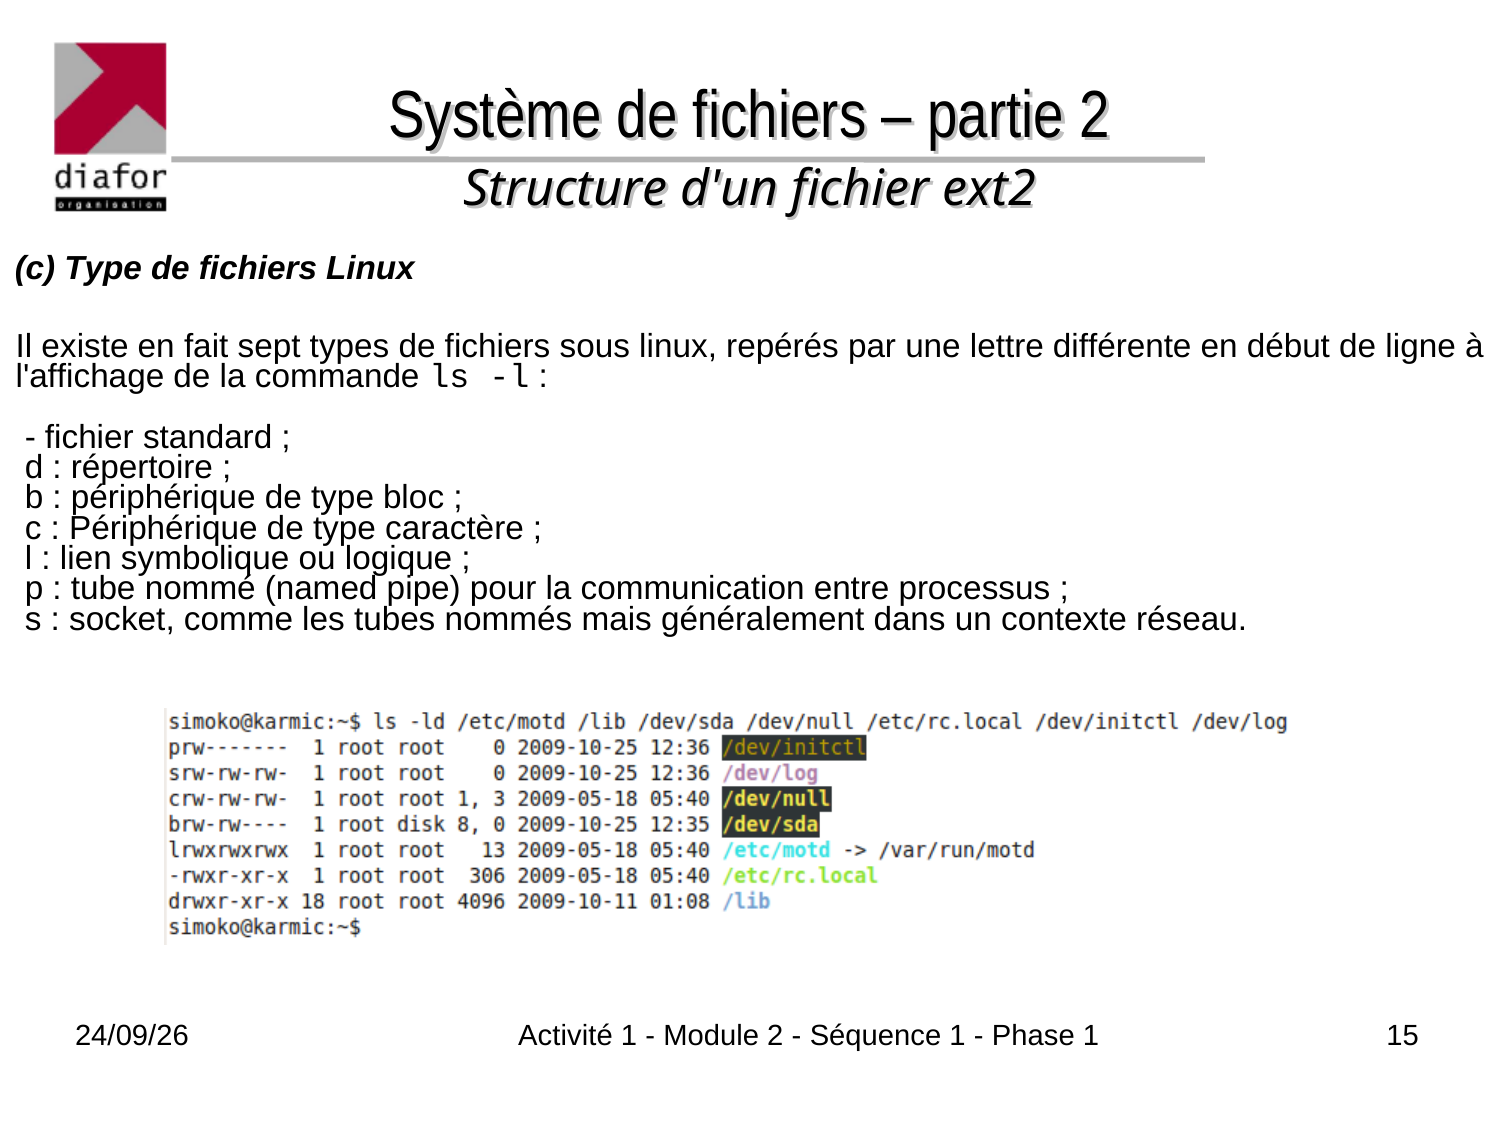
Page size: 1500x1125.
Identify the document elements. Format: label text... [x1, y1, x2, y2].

text_box (c) Type de fichiers Linux [0, 248, 431, 294]
title Système de fichiers – partie 2 Structure d'un fichier ext2 [75, 45, 1426, 250]
picture [53, 42, 168, 213]
picture [164, 708, 1300, 945]
text_box Il existe en fait sept types de fichiers sous linux, repérés par une lettre différente en début de ligne à l'affichage de la commande ls -l : - fichier standard ; d : répertoire ; b : périphérique de type bloc ; c : Périphérique de type caractère ; l : lien symbolique ou logique ; p : tube nommé (named pipe) pour la communication entre processus ; s : socket, comme les tubes nommés mais généralement dans un contexte réseau. [0, 325, 1500, 644]
